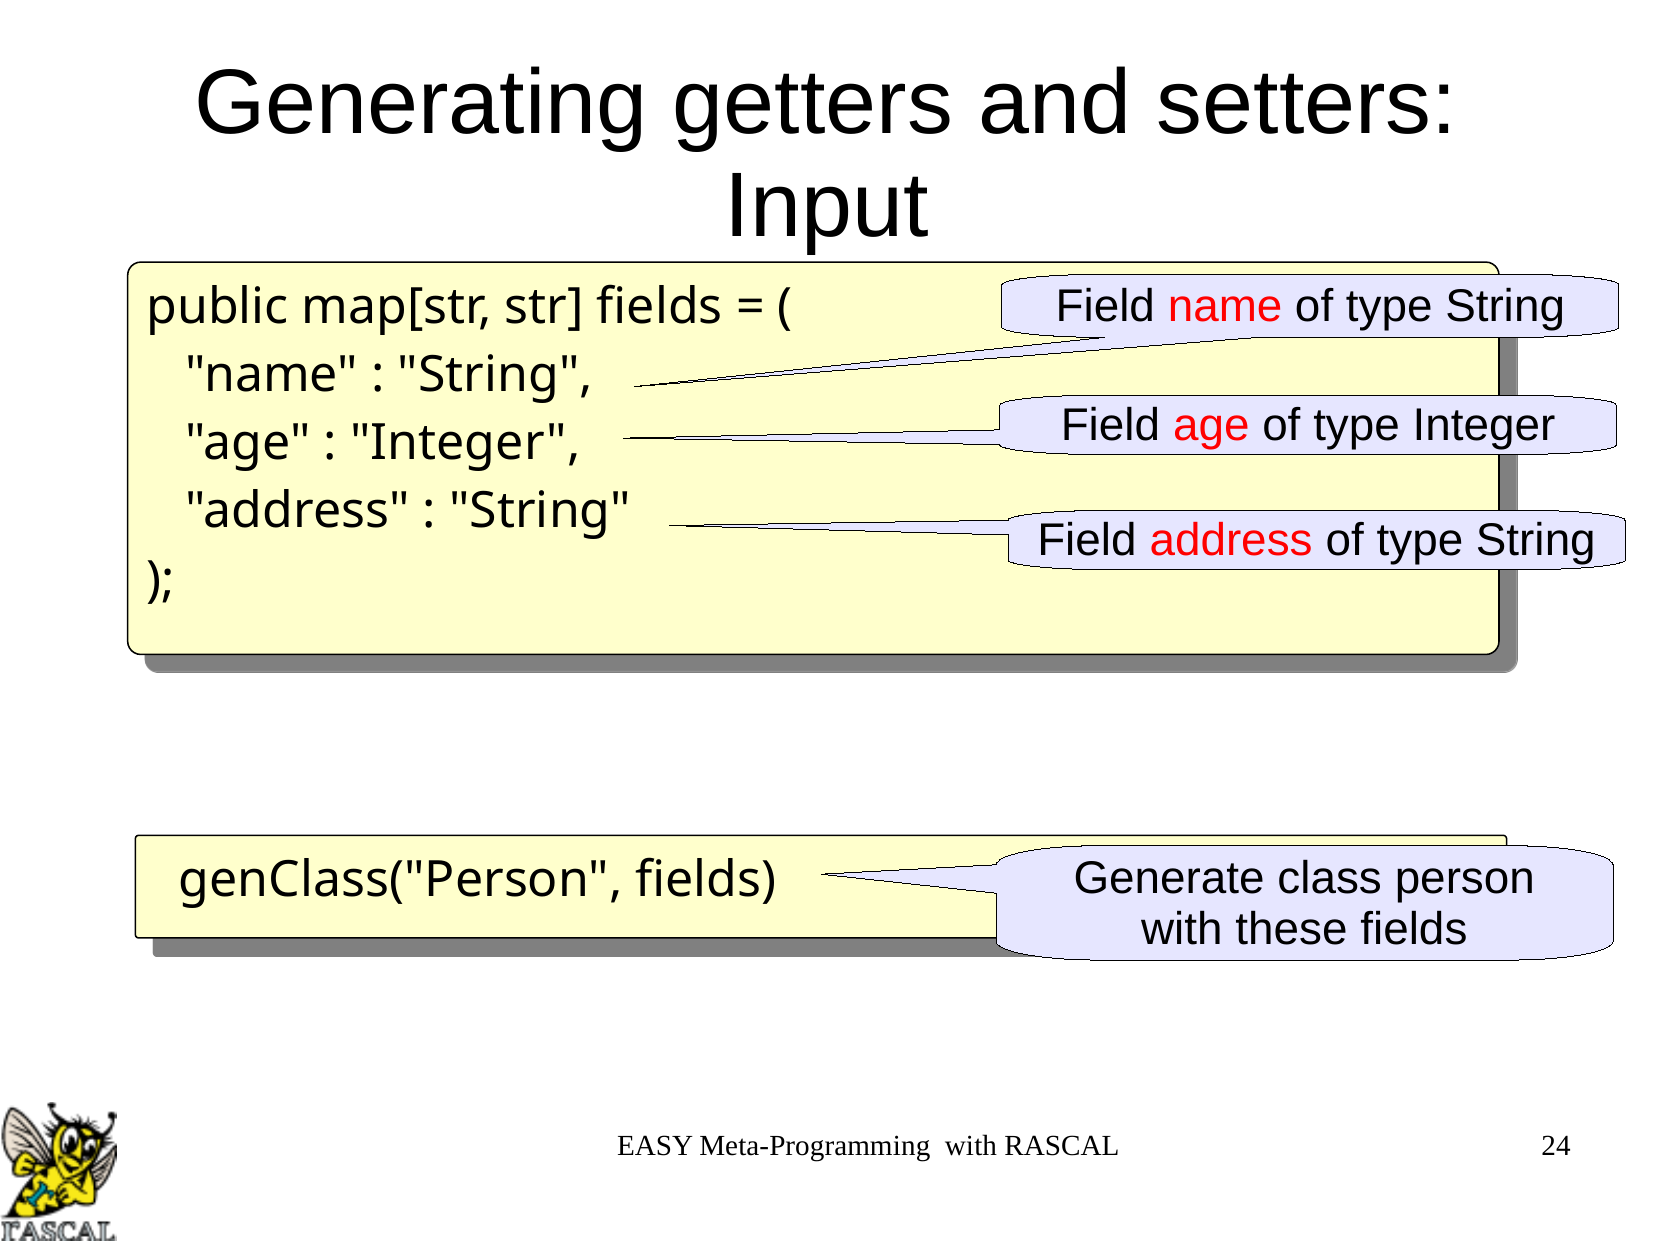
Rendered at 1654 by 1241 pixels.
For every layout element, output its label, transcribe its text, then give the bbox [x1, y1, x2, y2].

title Generating getters and setters: Input [82, 49, 1571, 257]
text_box [135, 835, 996, 938]
text_box public map[str, str] fields = ( "name" : "String", "age" : "Integer", "address" : "String" ); [131, 262, 951, 625]
text_box Field address of type String [669, 510, 1626, 570]
text_box Generate class person with these fields [821, 845, 1614, 961]
text_box [127, 266, 1499, 655]
text_box [845, 835, 1507, 872]
text_box genClass("Person", fields) [164, 835, 845, 920]
text_box Field name of type String [634, 274, 1619, 387]
text_box [951, 444, 1499, 521]
text_box [951, 338, 1499, 430]
text_box [951, 262, 1499, 353]
text_box Field age of type Integer [623, 395, 1617, 455]
picture [0, 1102, 117, 1241]
